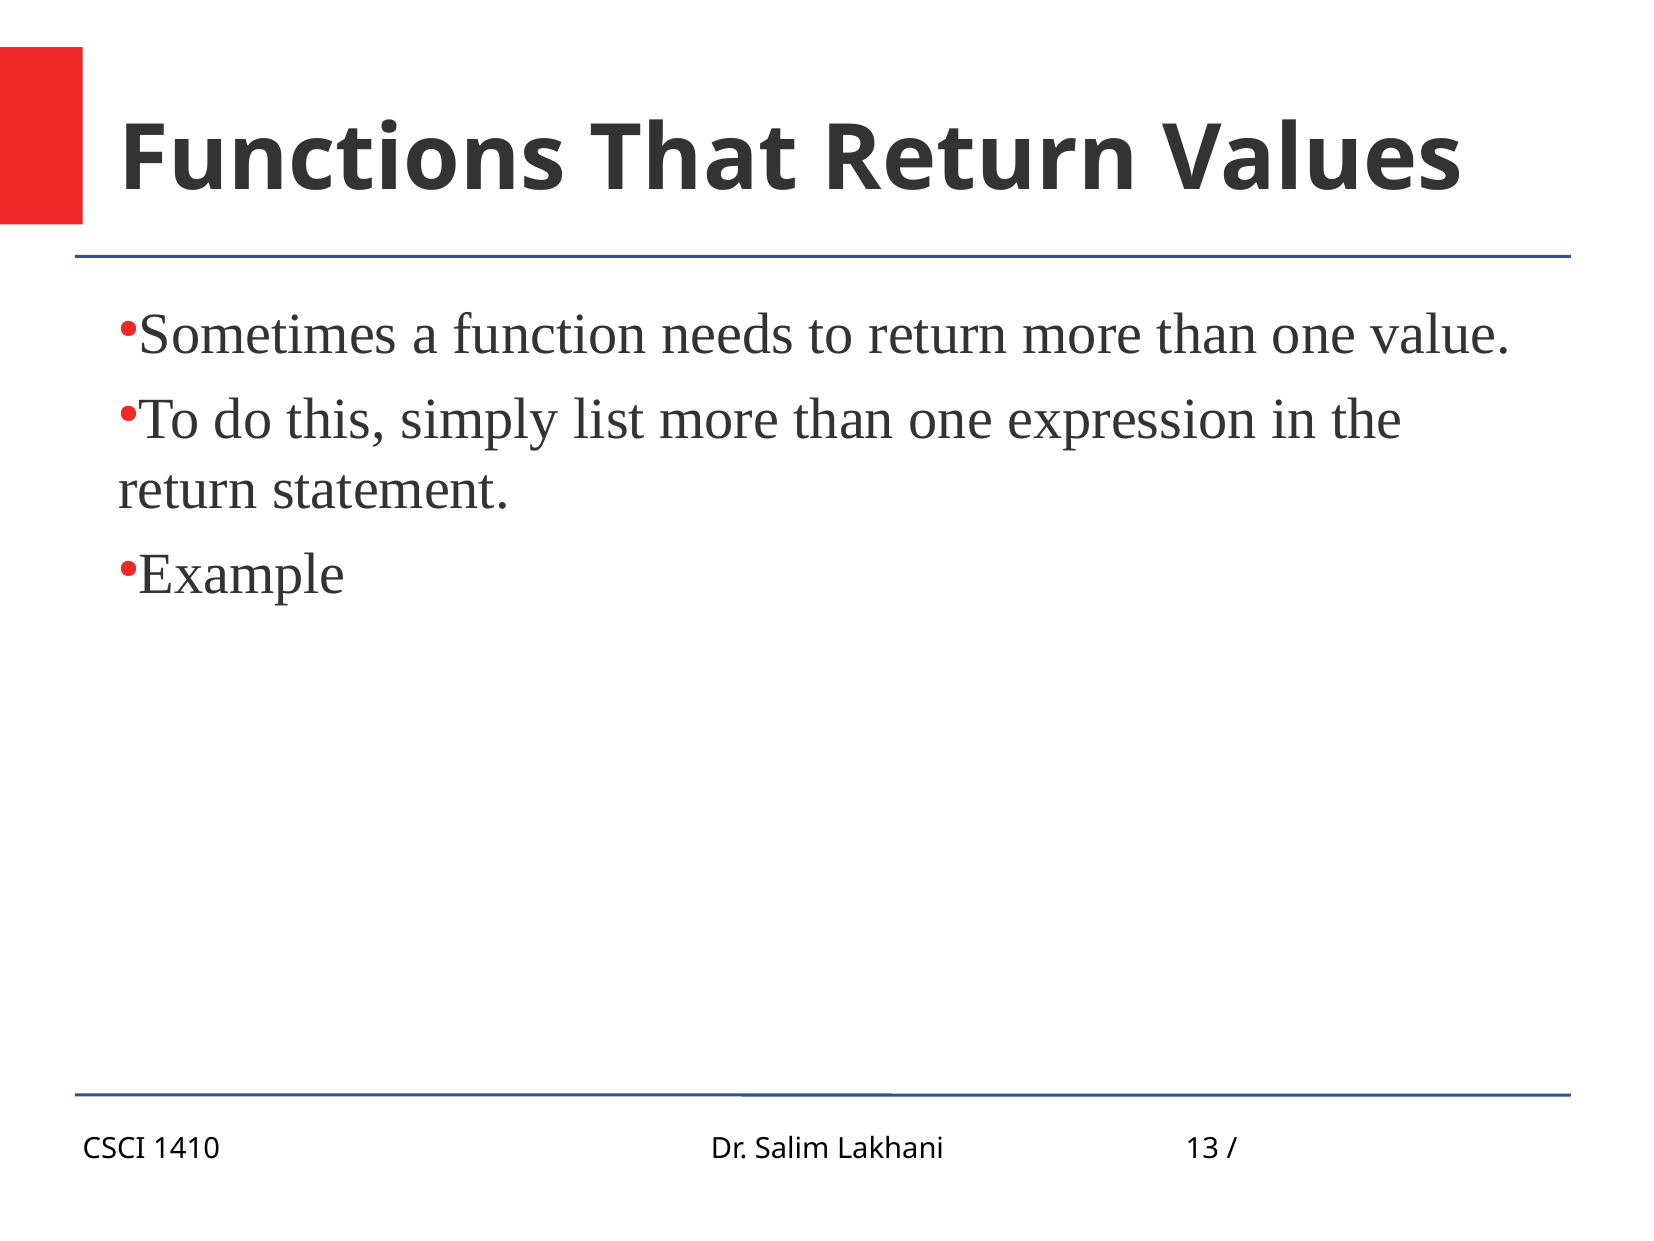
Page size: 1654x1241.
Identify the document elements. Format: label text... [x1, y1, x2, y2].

list Sometimes a function needs to return more than one value. To do this, simply list more than one expression in the return statement. Example [118, 295, 1536, 1080]
title Functions That Return Values [118, 49, 1571, 257]
text_box / [1185, 1129, 1571, 1216]
text_box CSCI 1410 [82, 1129, 468, 1216]
text_box Dr. Salim Lakhani [565, 1129, 1090, 1216]
